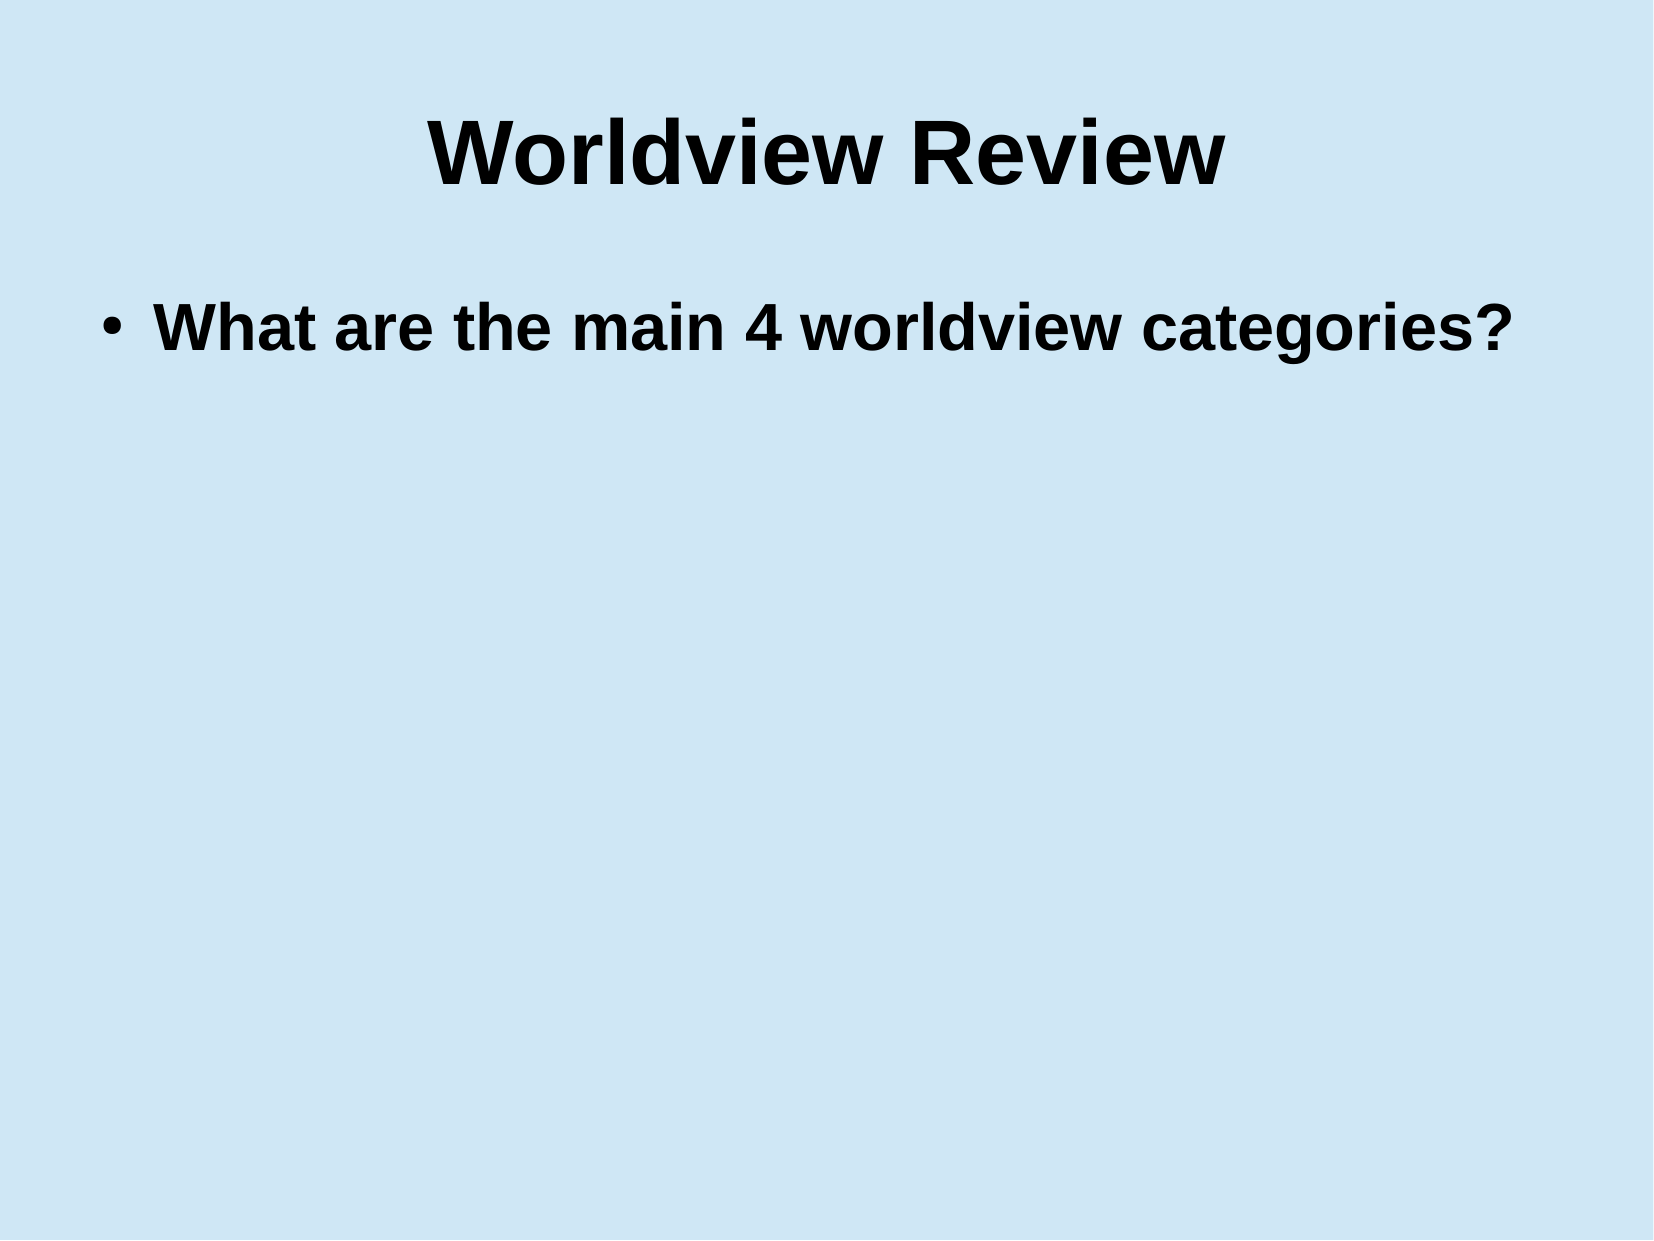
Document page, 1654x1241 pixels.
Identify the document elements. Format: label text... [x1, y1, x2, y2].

list What are the main 4 worldview categories? [82, 290, 1571, 1109]
title Worldview Review [82, 49, 1571, 257]
